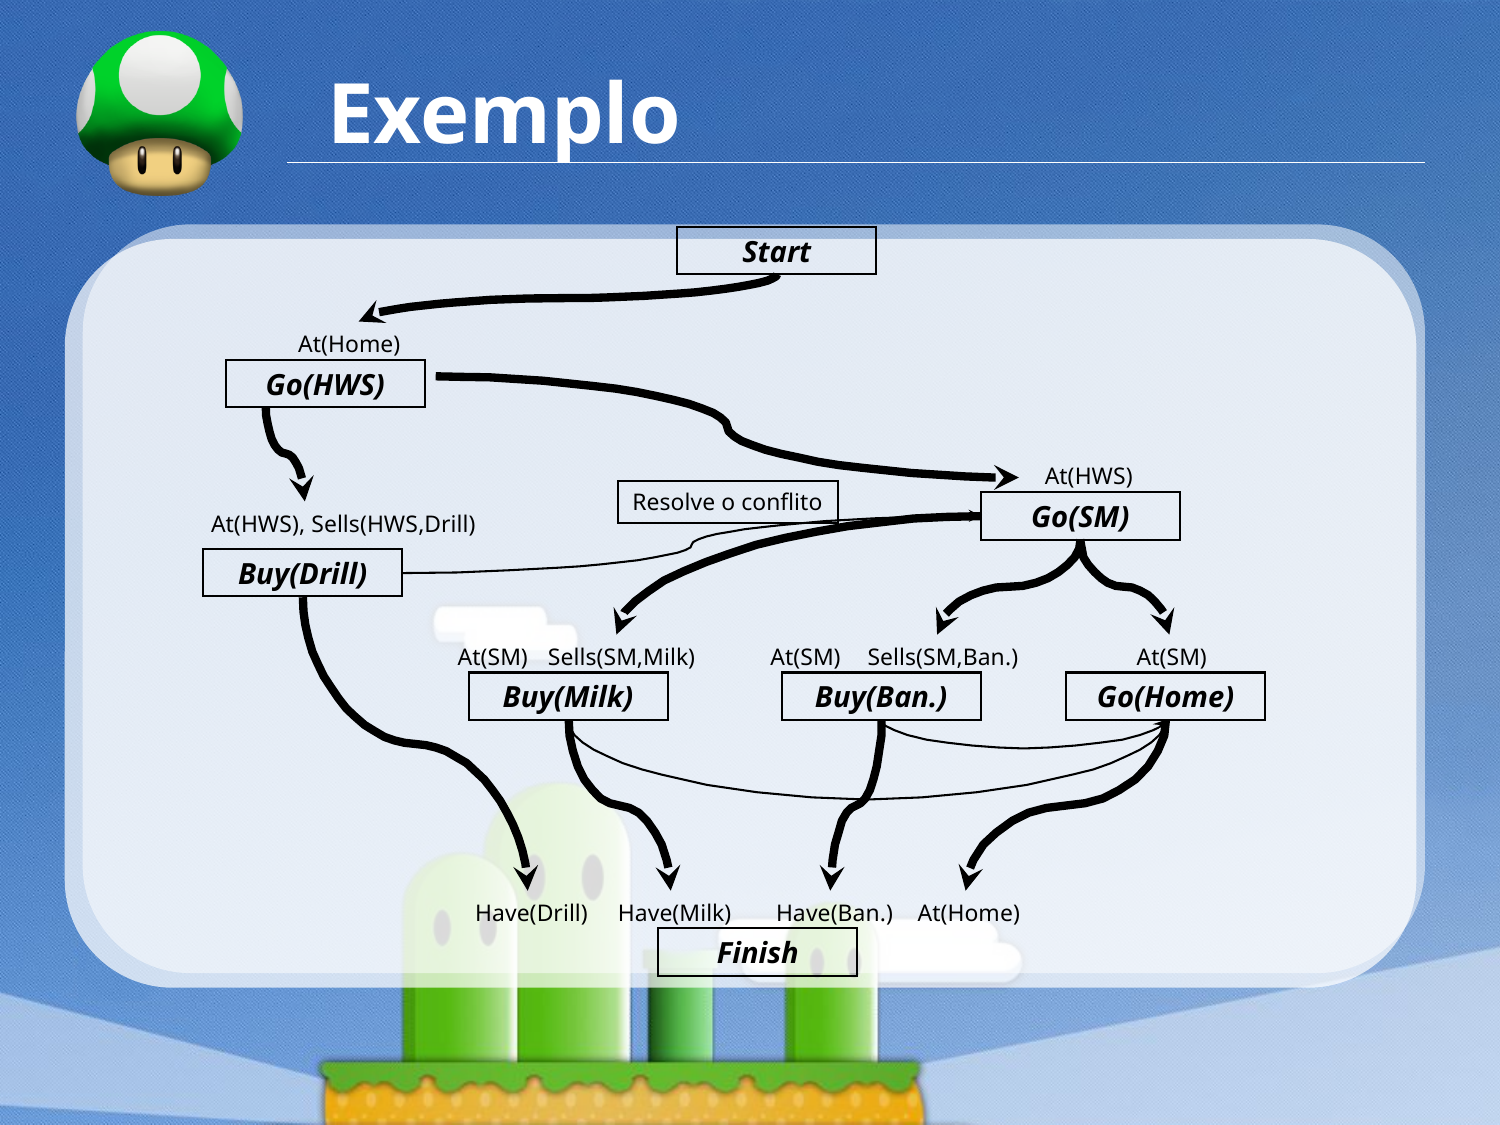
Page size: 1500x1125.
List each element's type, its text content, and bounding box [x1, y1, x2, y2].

text_box Buy(Milk) [468, 678, 668, 720]
text_box Finish [658, 928, 858, 976]
text_box Have(Drill) [460, 890, 604, 934]
text_box Buy(Ban.) [781, 678, 981, 720]
text_box Have(Milk) [604, 890, 747, 934]
text_box Start [677, 226, 877, 275]
text_box Go(SM) [980, 492, 1180, 540]
text_box Buy(Drill) [203, 549, 403, 597]
picture [0, 0, 1500, 1125]
text_box Go(HWS) [225, 359, 425, 407]
text_box Go(Home) [1066, 672, 1266, 720]
text_box At(SM) [442, 634, 532, 678]
text_box At(Home) [909, 890, 1036, 934]
text_box At(SM) [755, 634, 852, 678]
text_box At(HWS), Sells(HWS,Drill) [195, 501, 644, 545]
text_box At(SM) [1121, 634, 1223, 678]
text_box Have(Ban.) [760, 890, 909, 934]
title Exemplo [312, 37, 1425, 183]
text_box Sells(SM,Milk) [532, 634, 711, 678]
text_box At(HWS) [1029, 454, 1149, 498]
text_box Resolve o conflito [617, 480, 838, 523]
text_box Sells(SM,Ban.) [852, 634, 1034, 678]
text_box At(Home) [282, 321, 416, 365]
